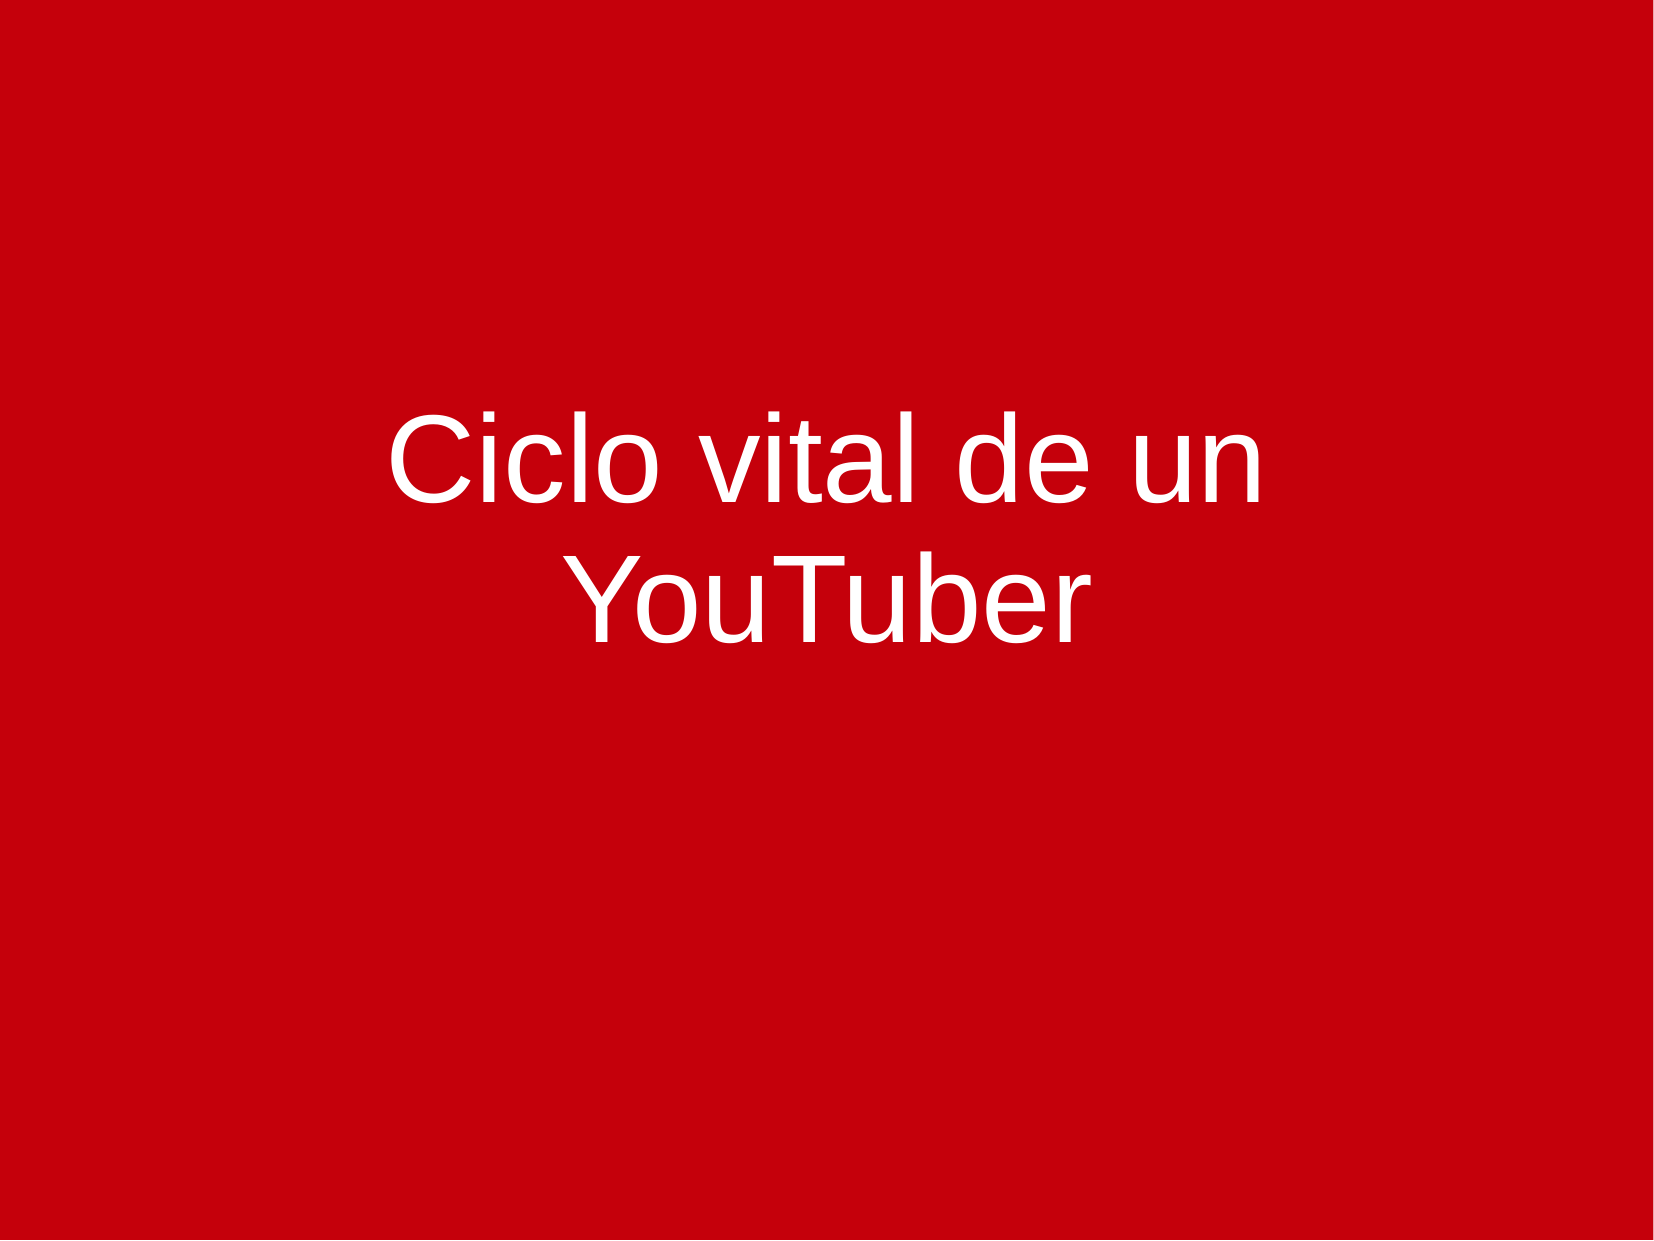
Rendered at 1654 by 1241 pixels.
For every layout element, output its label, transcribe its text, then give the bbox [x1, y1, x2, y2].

subtitle Ciclo vital de un YouTuber [82, 49, 1571, 1010]
